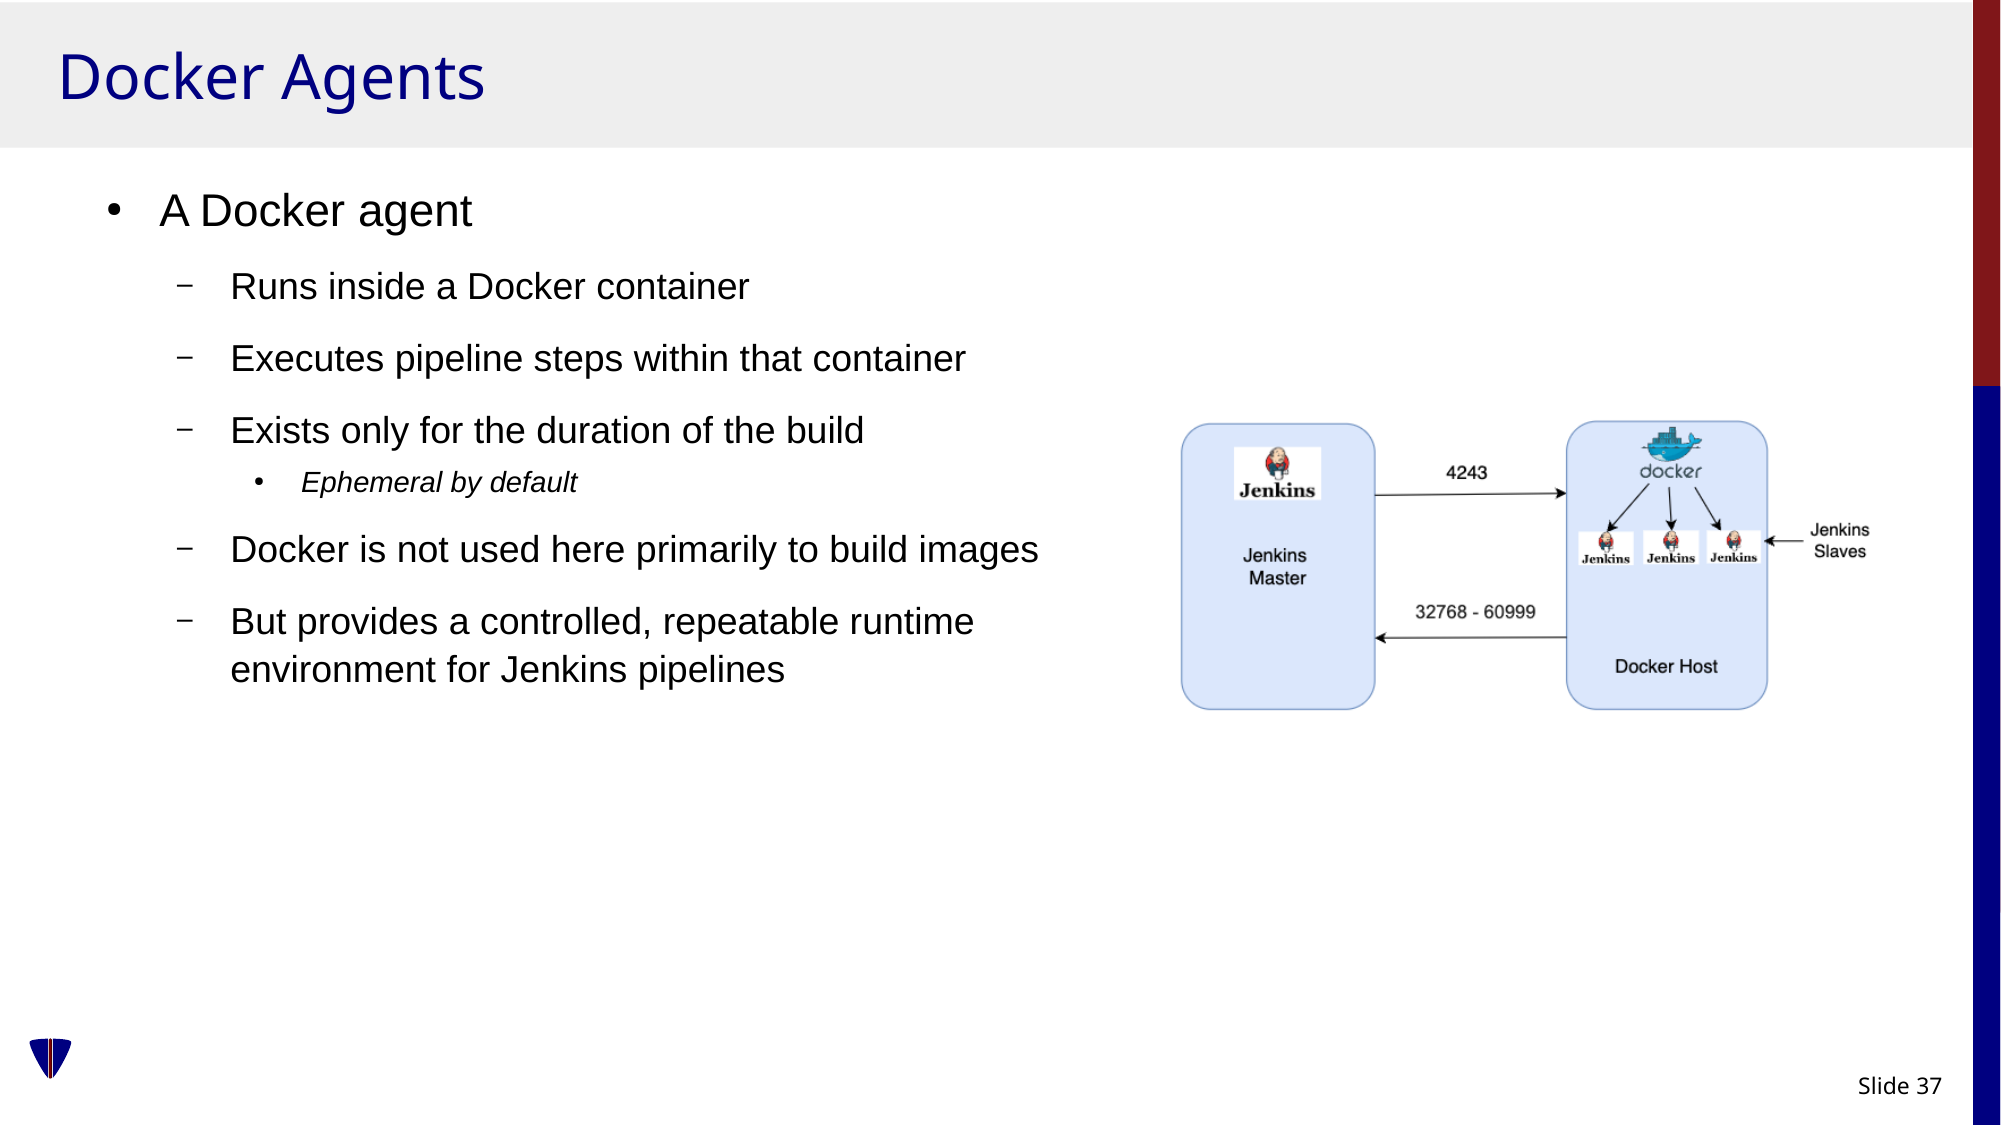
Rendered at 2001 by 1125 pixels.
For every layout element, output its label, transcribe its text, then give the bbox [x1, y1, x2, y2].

list A Docker agent Runs inside a Docker container Executes pipeline steps within that container Exists only for the duration of the build Ephemeral by default Docker is not used here primarily to build images But provides a controlled, repeatable runtime environment for Jenkins pipelines [88, 177, 1123, 1034]
title Docker Agents [0, 2, 1973, 148]
picture [1148, 368, 1890, 768]
